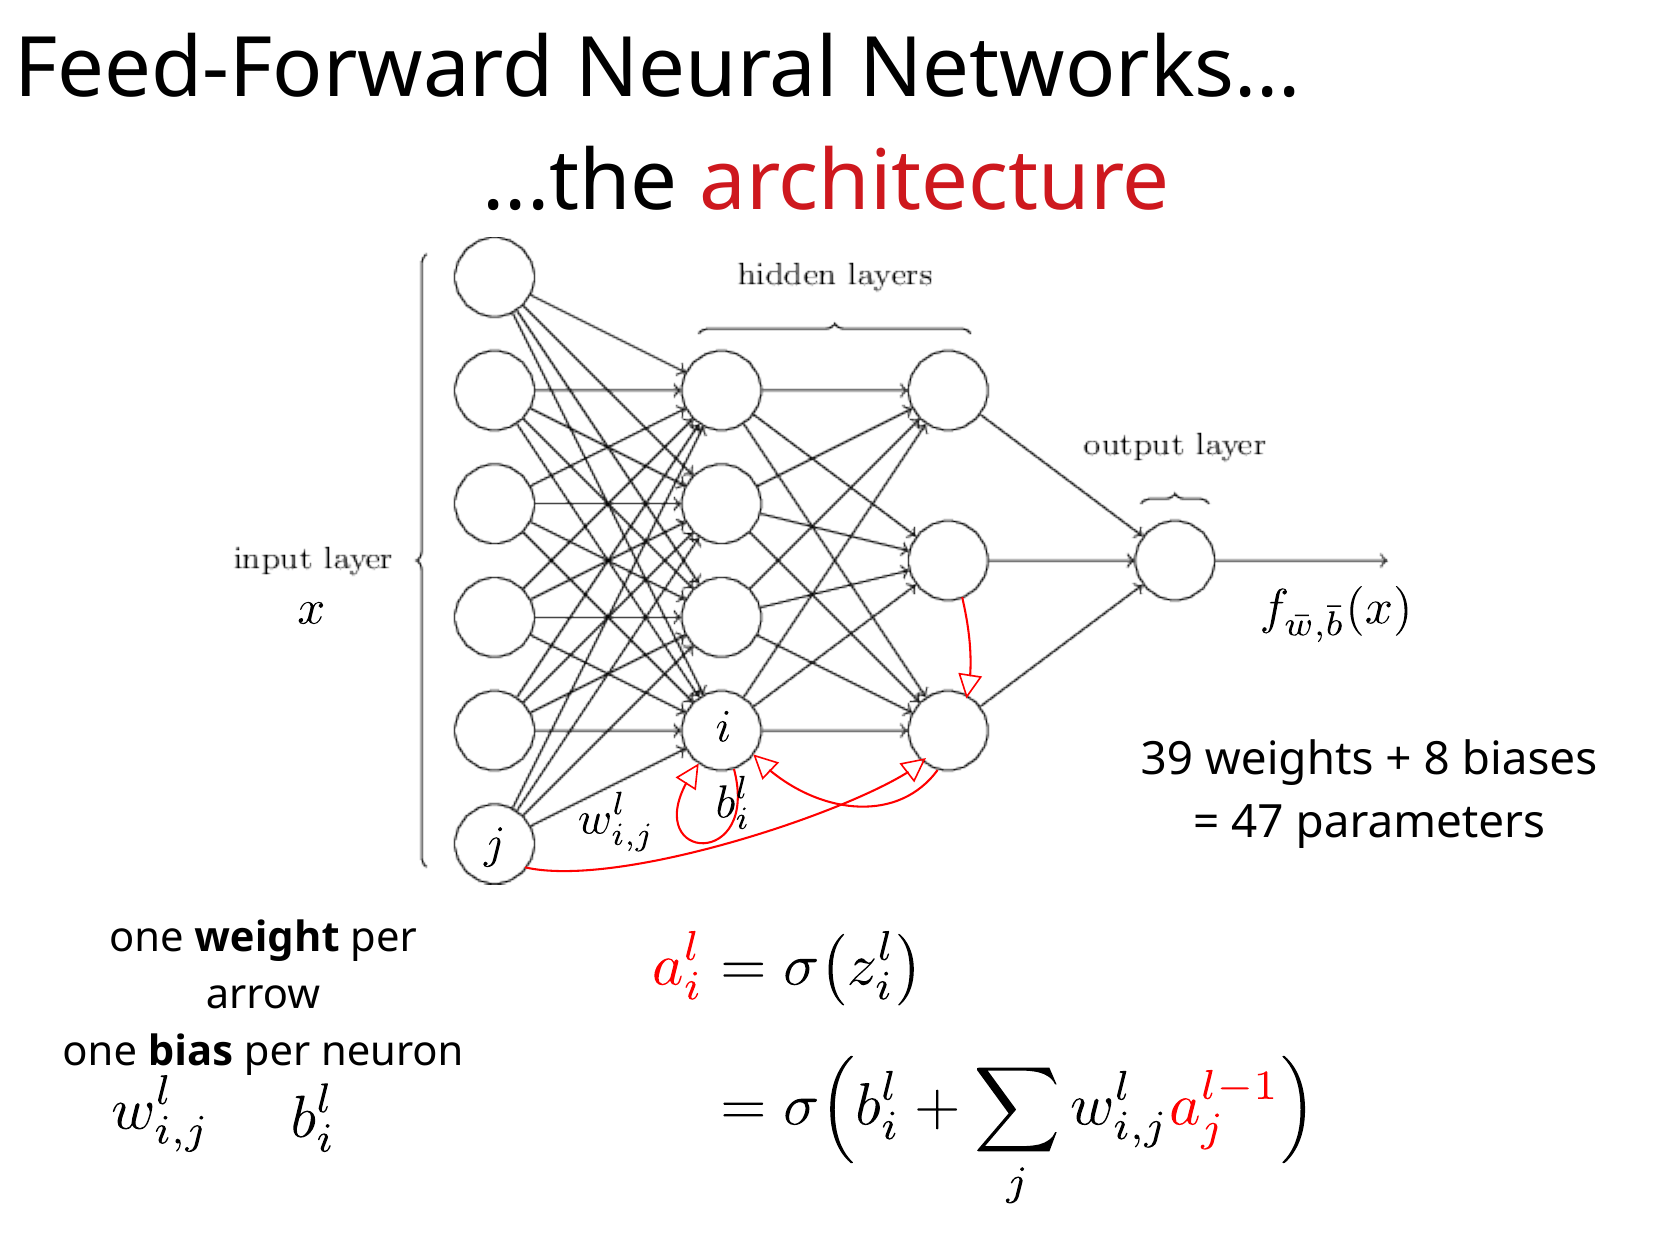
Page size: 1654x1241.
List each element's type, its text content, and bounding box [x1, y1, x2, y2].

picture [222, 237, 1416, 885]
picture [111, 1075, 204, 1153]
text_box 39 weights + 8 biases = 47 parameters [1104, 725, 1634, 851]
text_box Feed-Forward Neural Networks... ...the architecture [0, 0, 1653, 215]
picture [651, 930, 1306, 1204]
picture [288, 1081, 333, 1155]
text_box one weight per arrow one bias per neuron [39, 934, 487, 1050]
